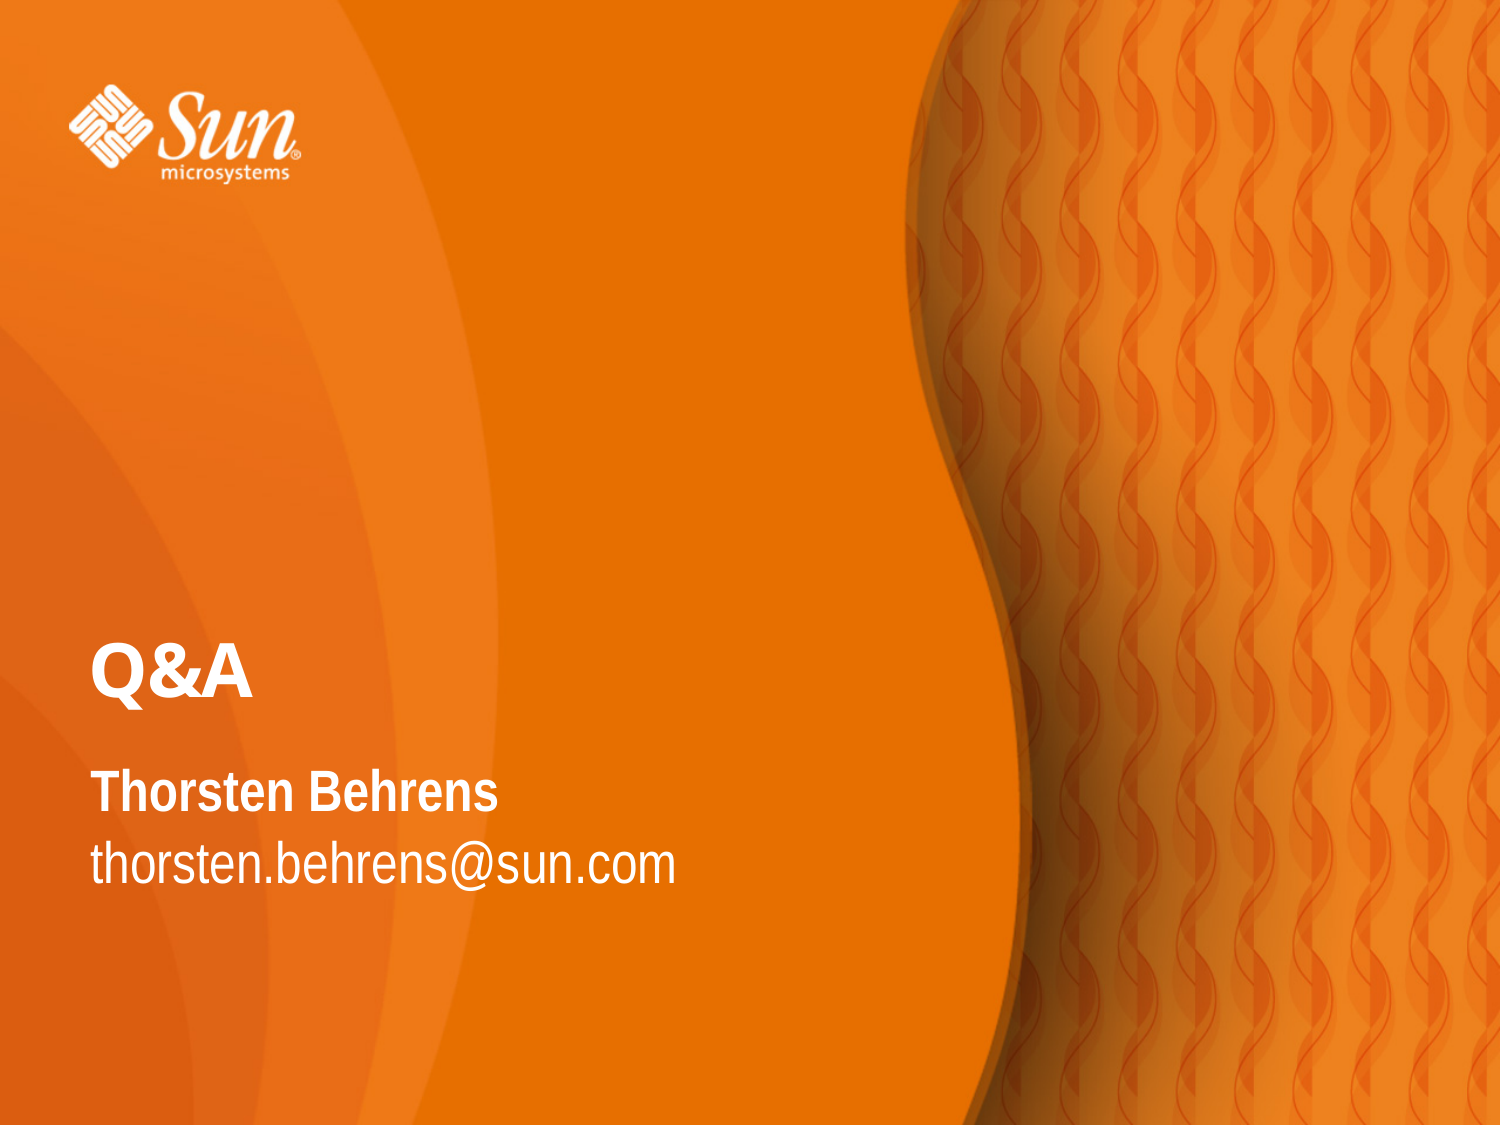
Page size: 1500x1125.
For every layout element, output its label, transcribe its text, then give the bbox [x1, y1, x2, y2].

list Thorsten Behrens thorsten.behrens@sun.com [90, 766, 1080, 969]
title Q&A [88, 527, 908, 716]
picture [0, 0, 1500, 1125]
